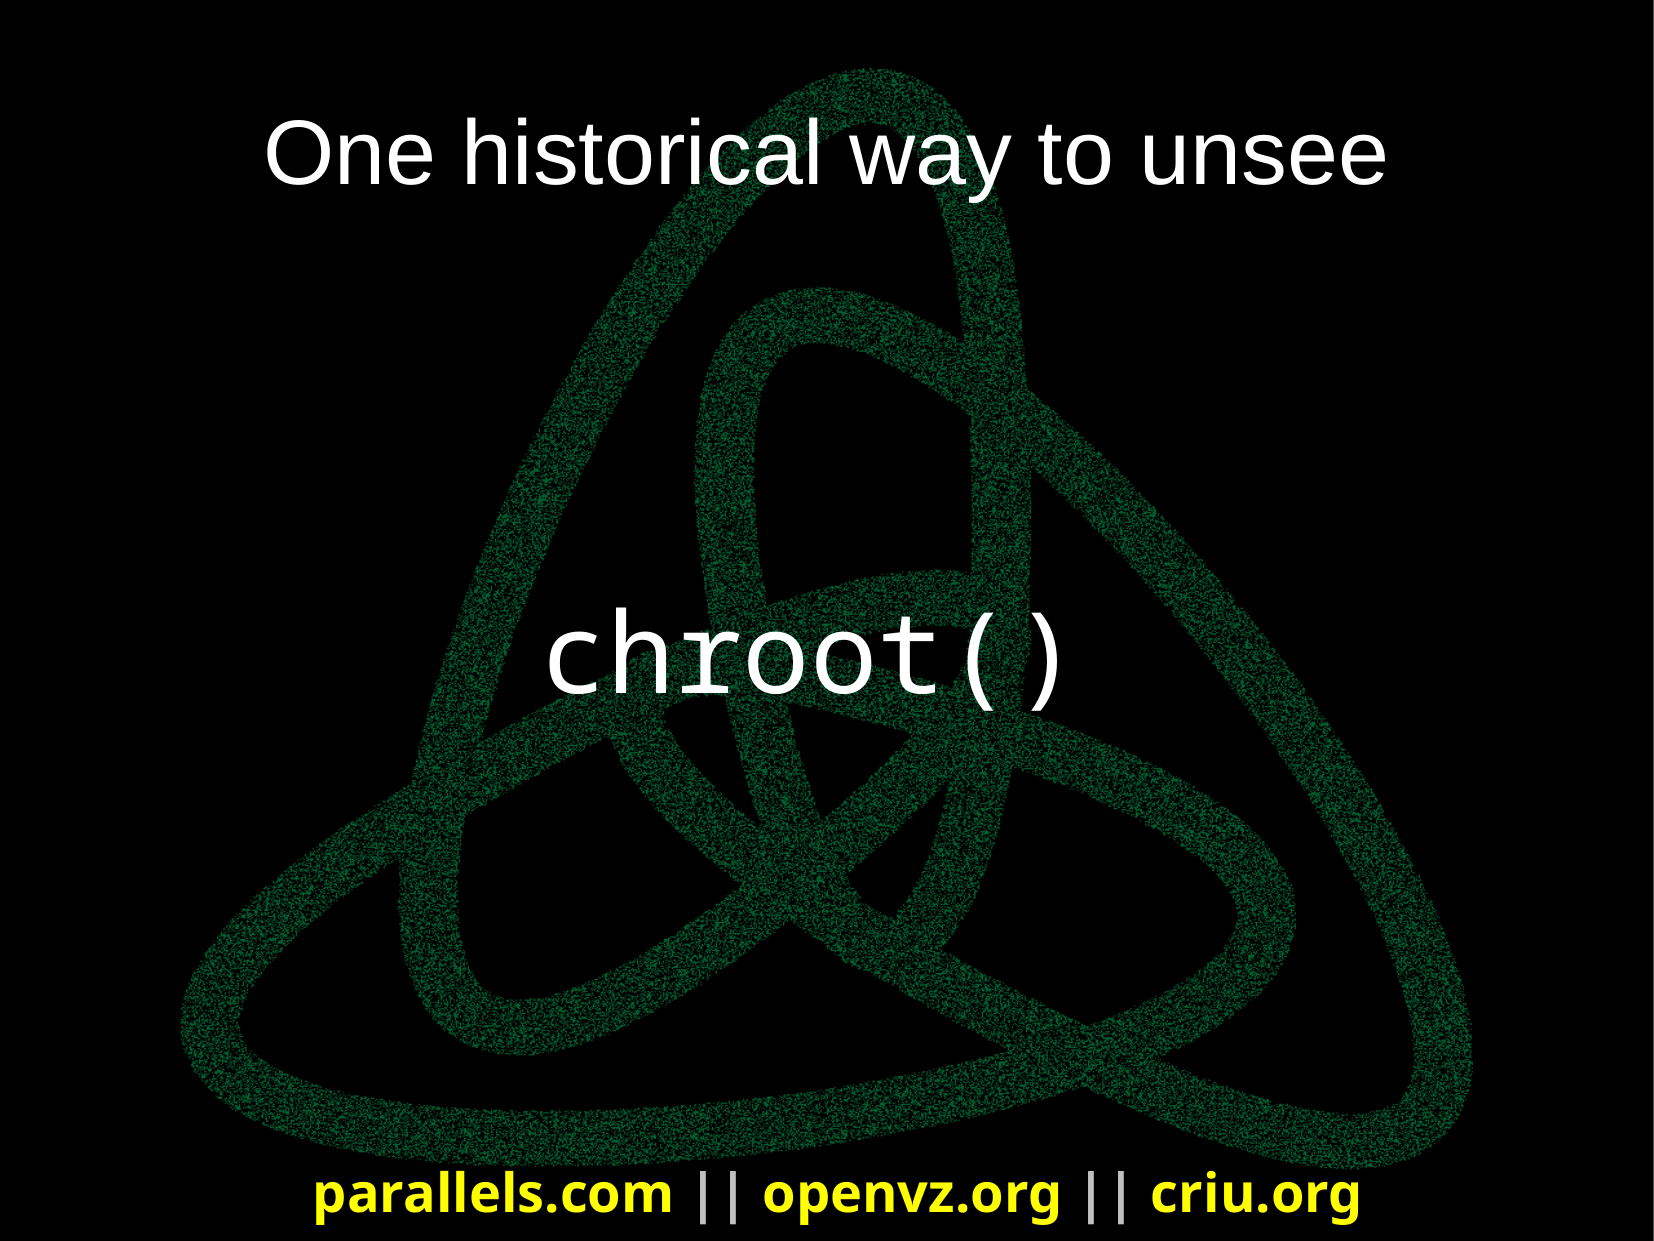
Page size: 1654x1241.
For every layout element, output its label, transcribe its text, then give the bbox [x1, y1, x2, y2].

picture [0, 0, 1654, 1241]
subtitle chroot() [82, 290, 1538, 1010]
title One historical way to unsee [82, 49, 1571, 257]
